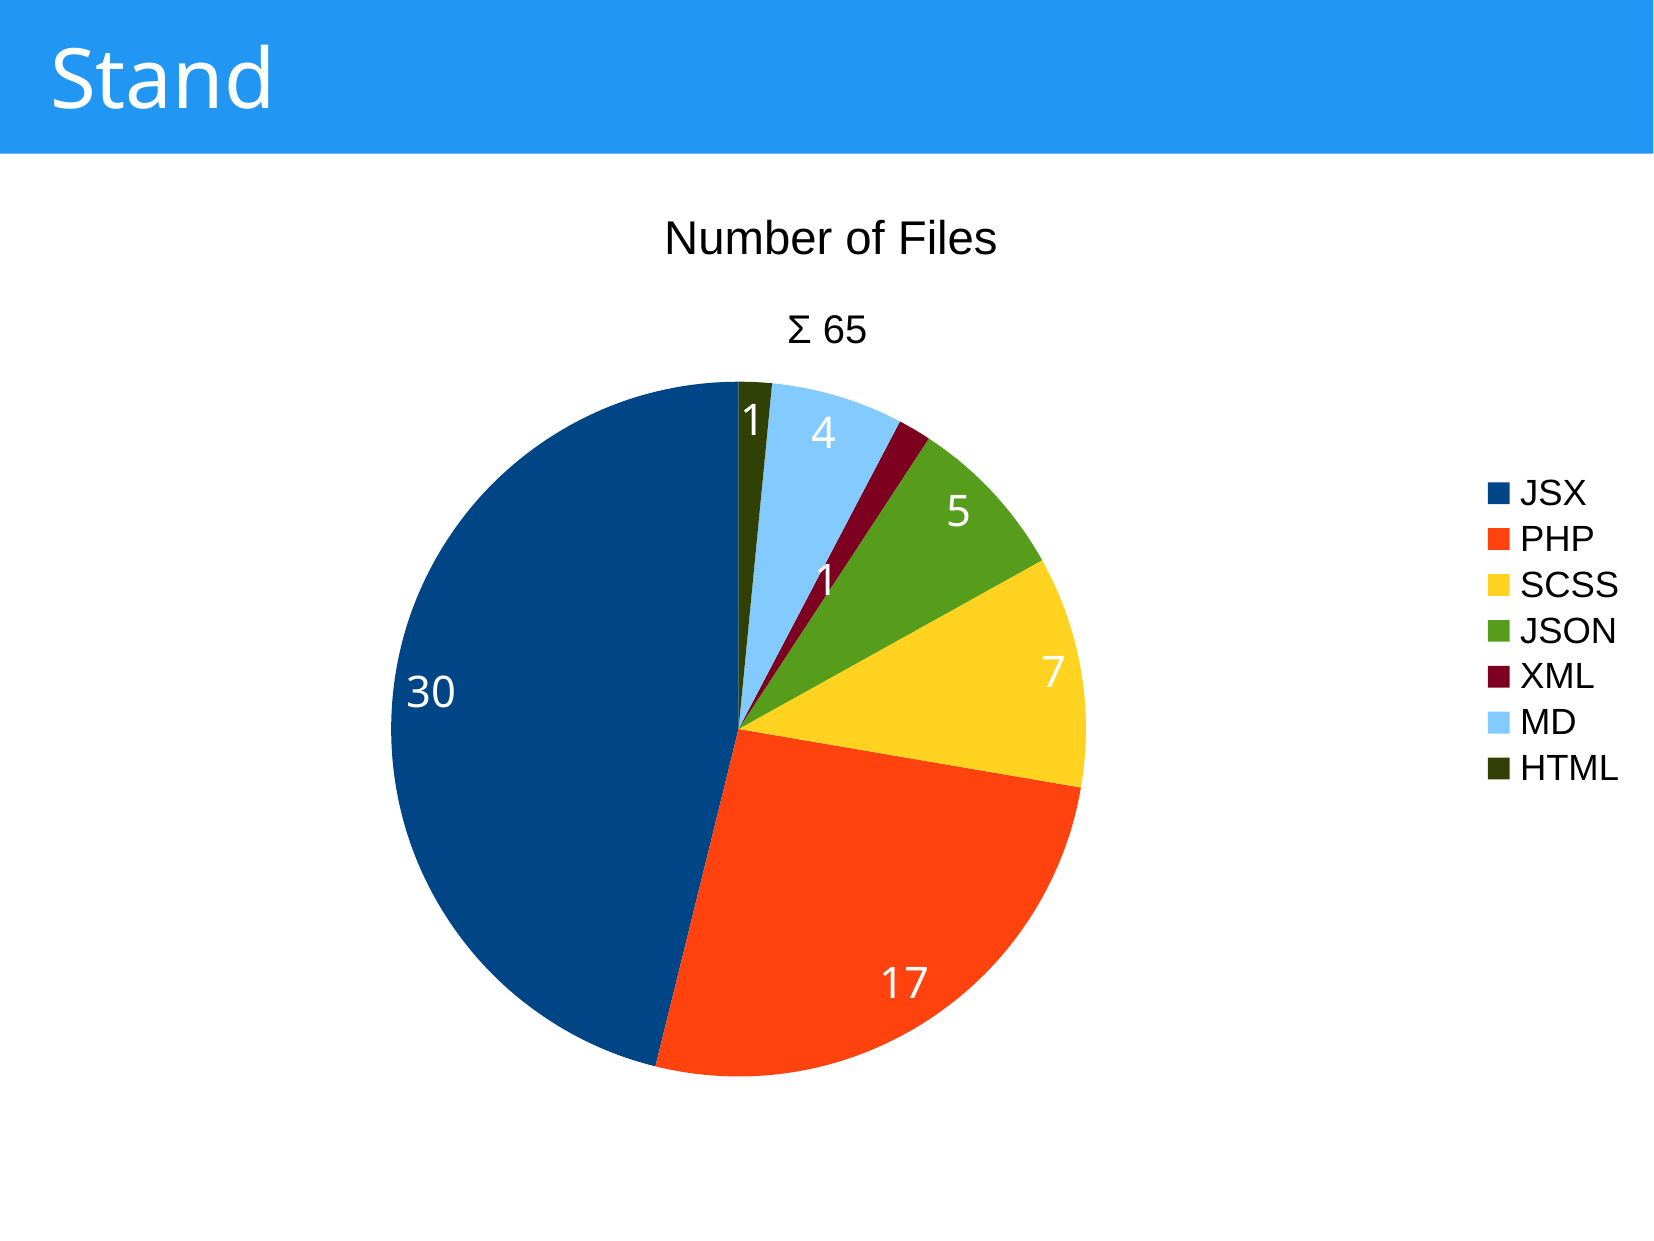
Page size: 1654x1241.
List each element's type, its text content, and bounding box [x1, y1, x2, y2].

text_box [0, 0, 1654, 154]
picture [0, 165, 1654, 1097]
text_box Stand [35, 11, 1654, 137]
